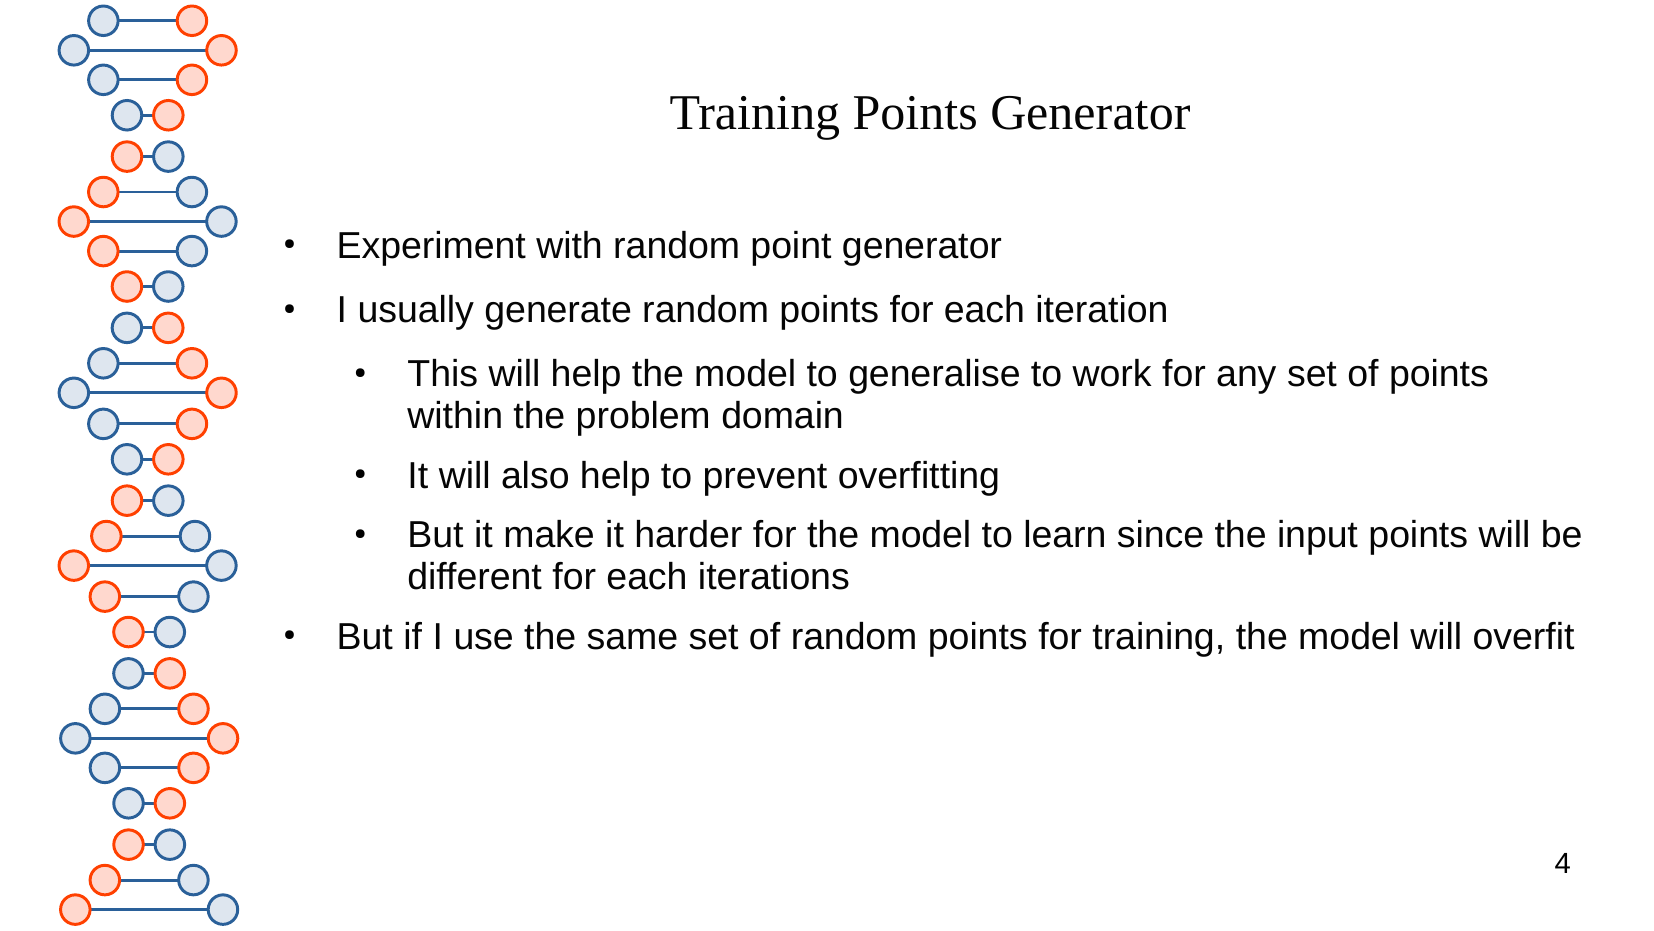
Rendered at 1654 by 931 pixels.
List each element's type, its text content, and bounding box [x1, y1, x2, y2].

title Training Points Generator [265, 35, 1595, 189]
list Experiment with random point generator I usually generate random points for each iteration This will help the model to generalise to work for any set of points within the problem domain It will also help to prevent overfitting But it make it harder for the model to learn since the input points will be different for each iterations But if I use the same set of random points for training, the model will overfit [265, 224, 1595, 764]
